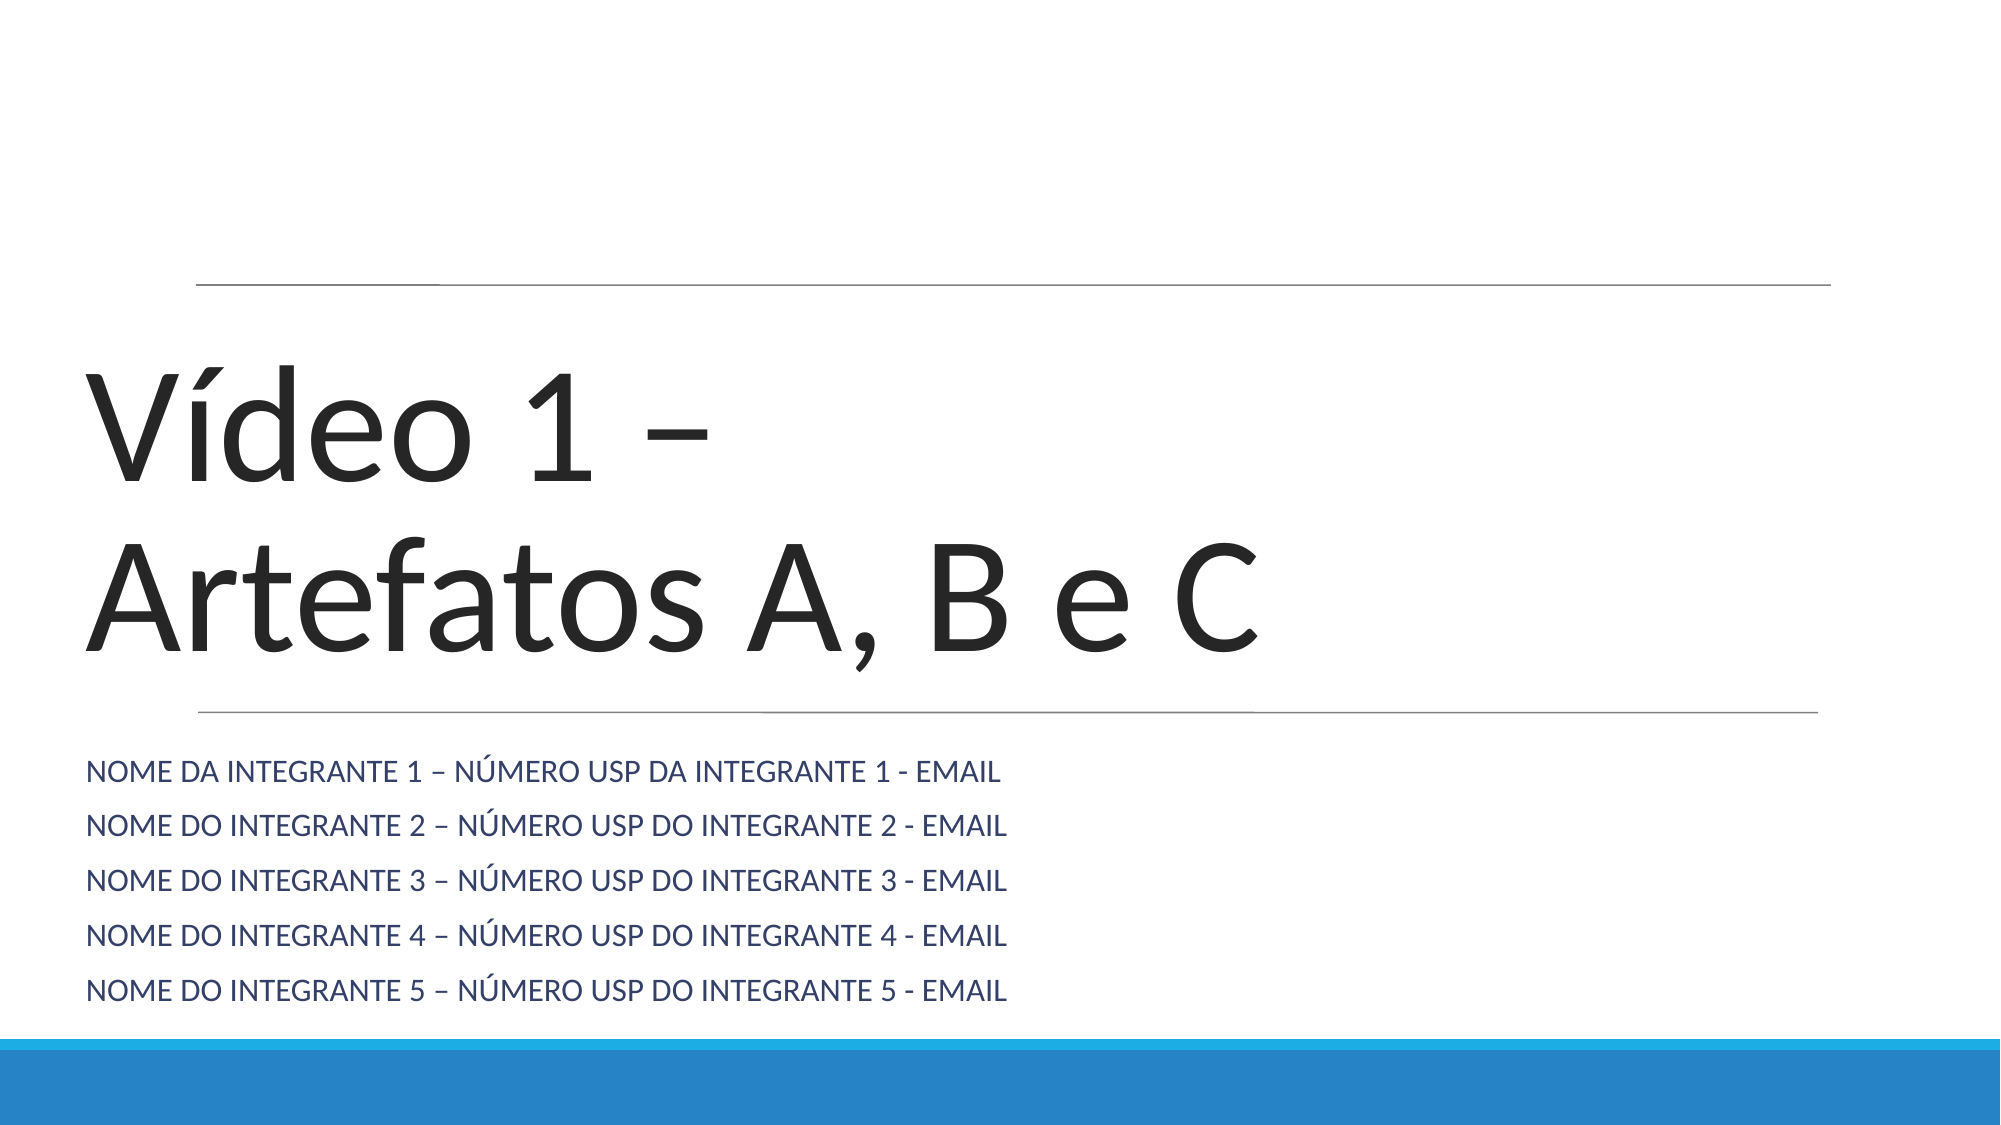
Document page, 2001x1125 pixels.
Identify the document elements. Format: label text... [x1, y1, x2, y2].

text_box Vídeo 1 – Artefatos A, B e C [70, 301, 1354, 693]
text_box NOME DA INTEGRANTE 1 – NÚMERO USP DA INTEGRANTE 1 - EMAIL NOME DO INTEGRANTE 2 – NÚMERO USP DO INTEGRANTE 2 - EMAIL NOME DO INTEGRANTE 3 – NÚMERO USP DO INTEGRANTE 3 - EMAIL NOME DO INTEGRANTE 4 – NÚMERO USP DO INTEGRANTE 4 - EMAIL NOME DO INTEGRANTE 5 – NÚMERO USP DO INTEGRANTE 5 - EMAIL [70, 746, 1880, 1018]
